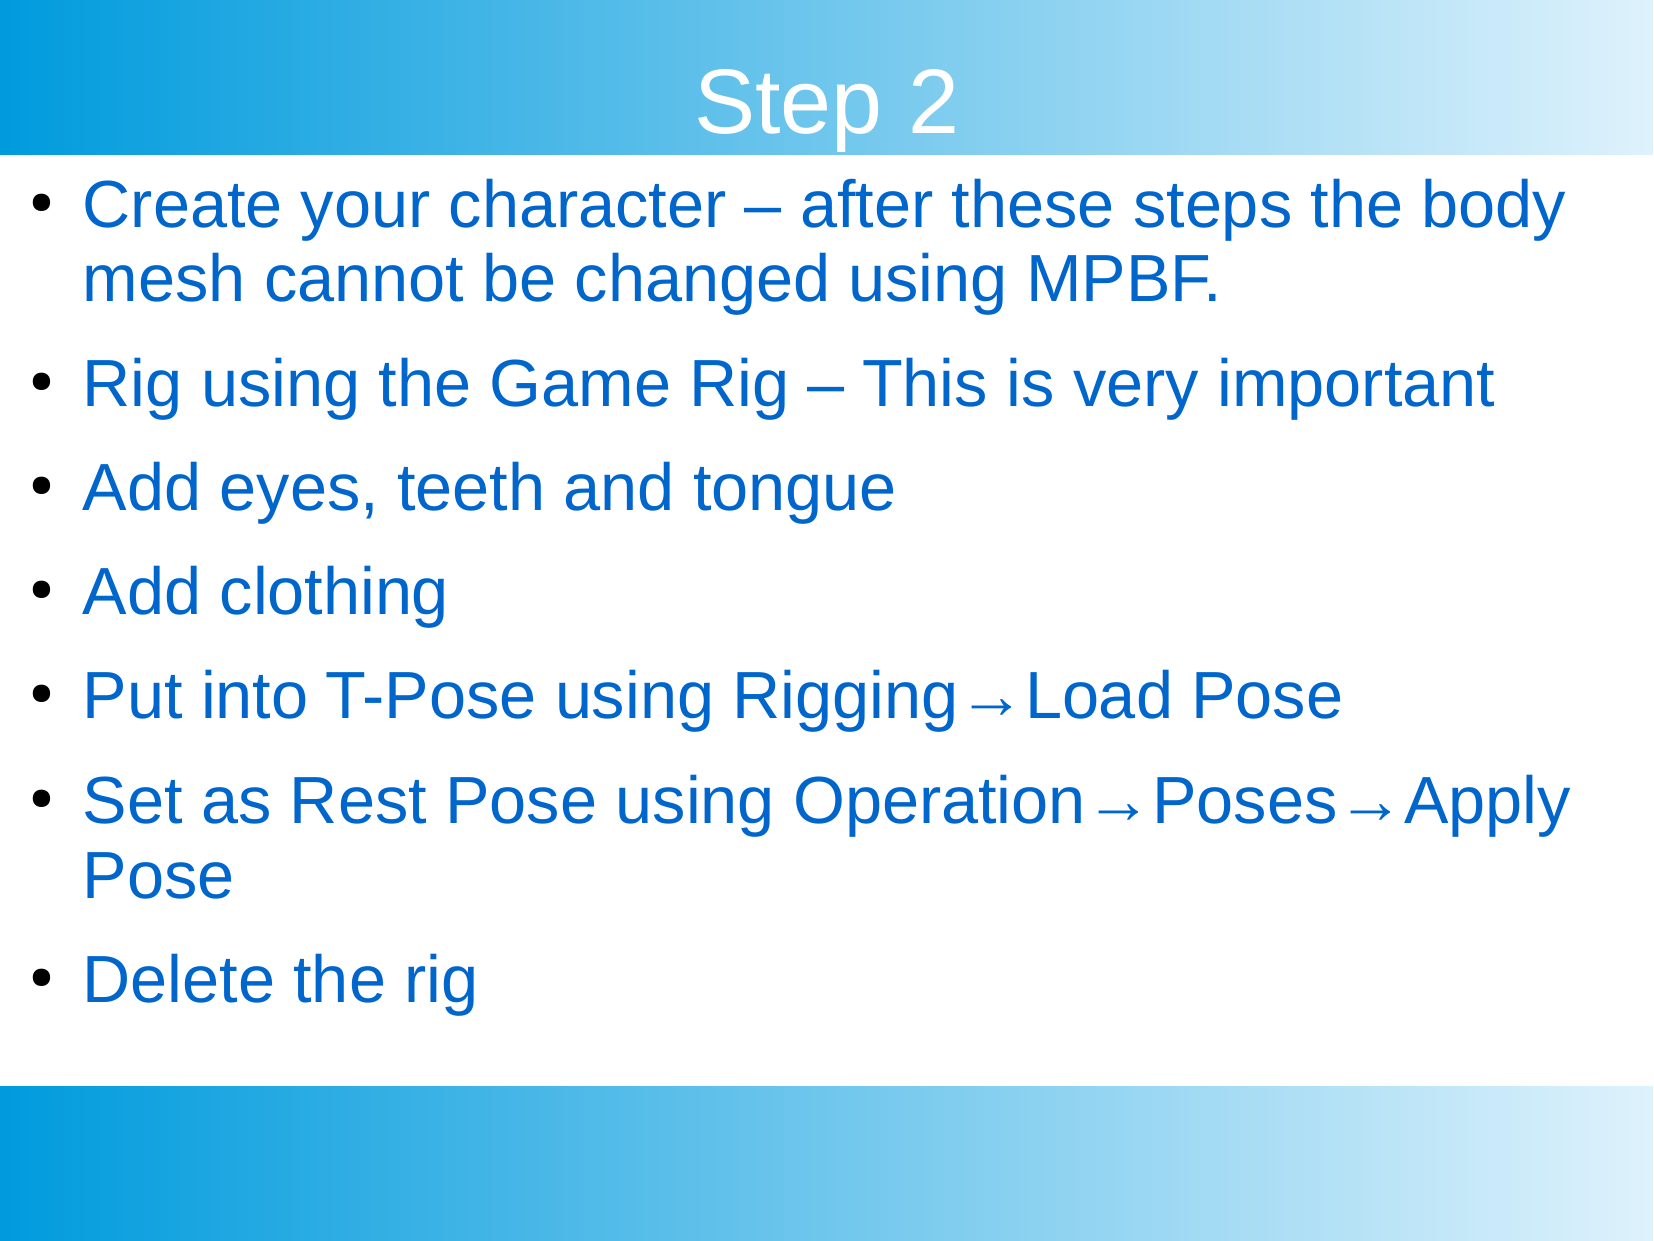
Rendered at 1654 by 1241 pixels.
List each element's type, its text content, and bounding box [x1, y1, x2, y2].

title Step 2 [82, 49, 1571, 155]
list Create your character – after these steps the body mesh cannot be changed using MPBF. Rig using the Game Rig – This is very important Add eyes, teeth and tongue Add clothing Put into T-Pose using Rigging→Load Pose Set as Rest Pose using Operation→Poses→Apply Pose Delete the rig [11, 166, 1642, 1075]
